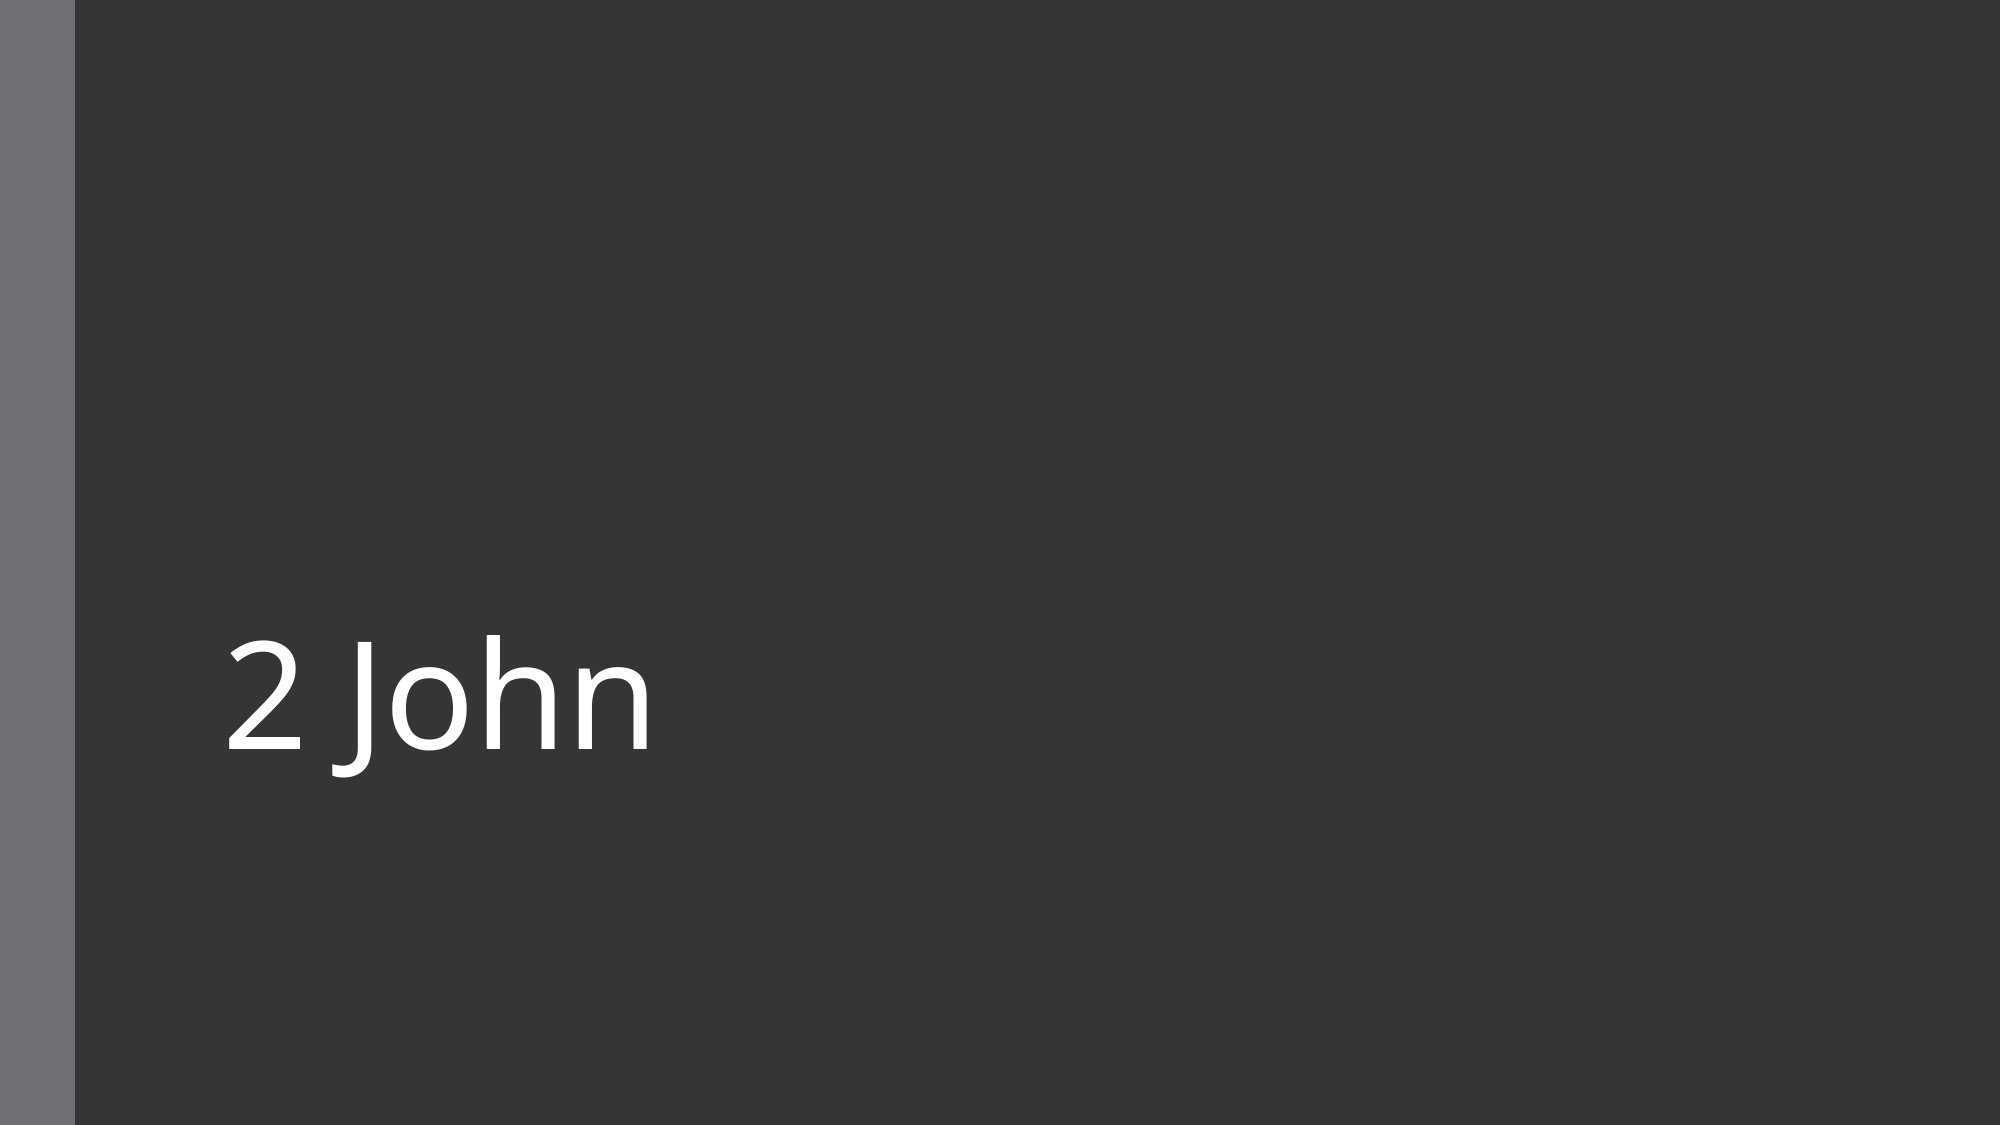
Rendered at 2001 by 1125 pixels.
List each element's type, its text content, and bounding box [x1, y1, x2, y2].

title 2 John [206, 124, 1752, 788]
